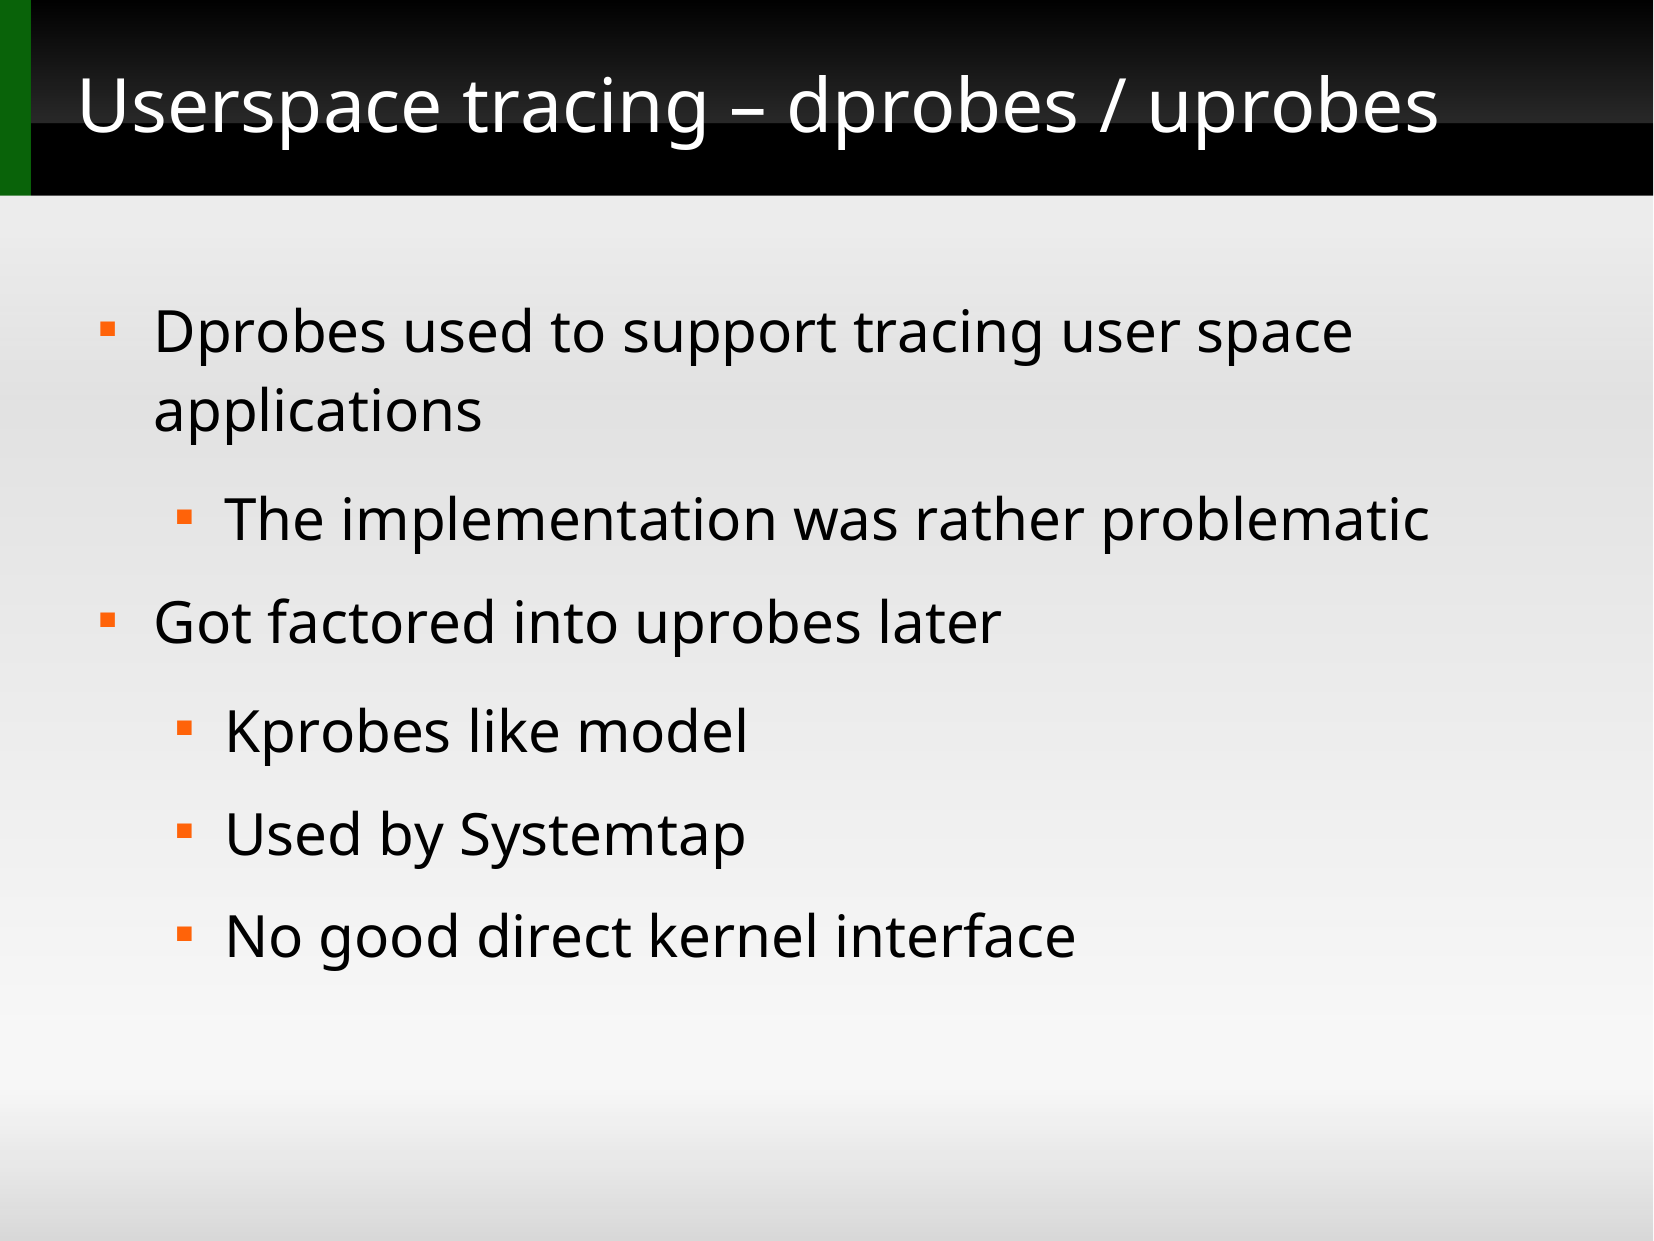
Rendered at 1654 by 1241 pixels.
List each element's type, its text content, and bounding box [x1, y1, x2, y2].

list Dprobes used to support tracing user space applications The implementation was rather problematic Got factored into uprobes later Kprobes like model Used by Systemtap No good direct kernel interface [82, 290, 1571, 1095]
title Userspace tracing – dprobes / uprobes [76, 0, 1565, 208]
picture [0, 0, 1654, 1241]
